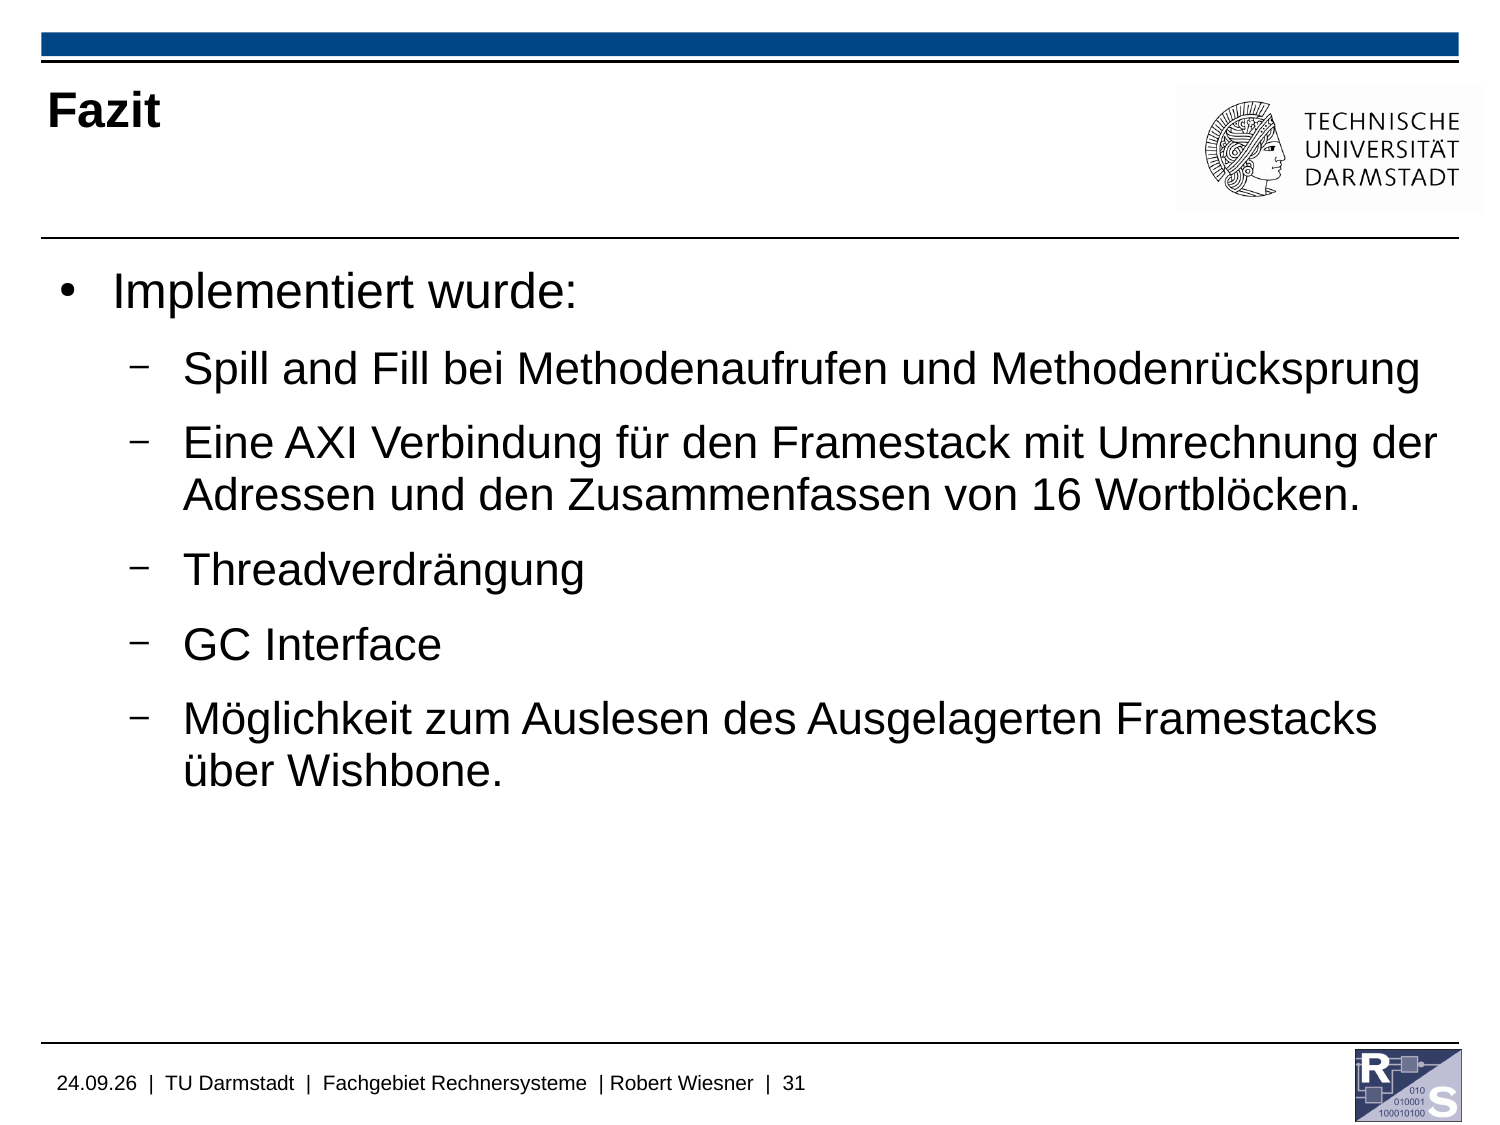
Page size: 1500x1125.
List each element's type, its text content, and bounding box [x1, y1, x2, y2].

title Fazit [47, 35, 1137, 186]
list Implementiert wurde: Spill and Fill bei Methodenaufrufen und Methodenrücksprung Eine AXI Verbindung für den Framestack mit Umrechnung der Adressen und den Zusammenfassen von 16 Wortblöcken. Threadverdrängung GC Interface Möglichkeit zum Auslesen des Ausgelagerten Framestacks über Wishbone. [41, 263, 1455, 1032]
picture [1355, 1049, 1462, 1122]
